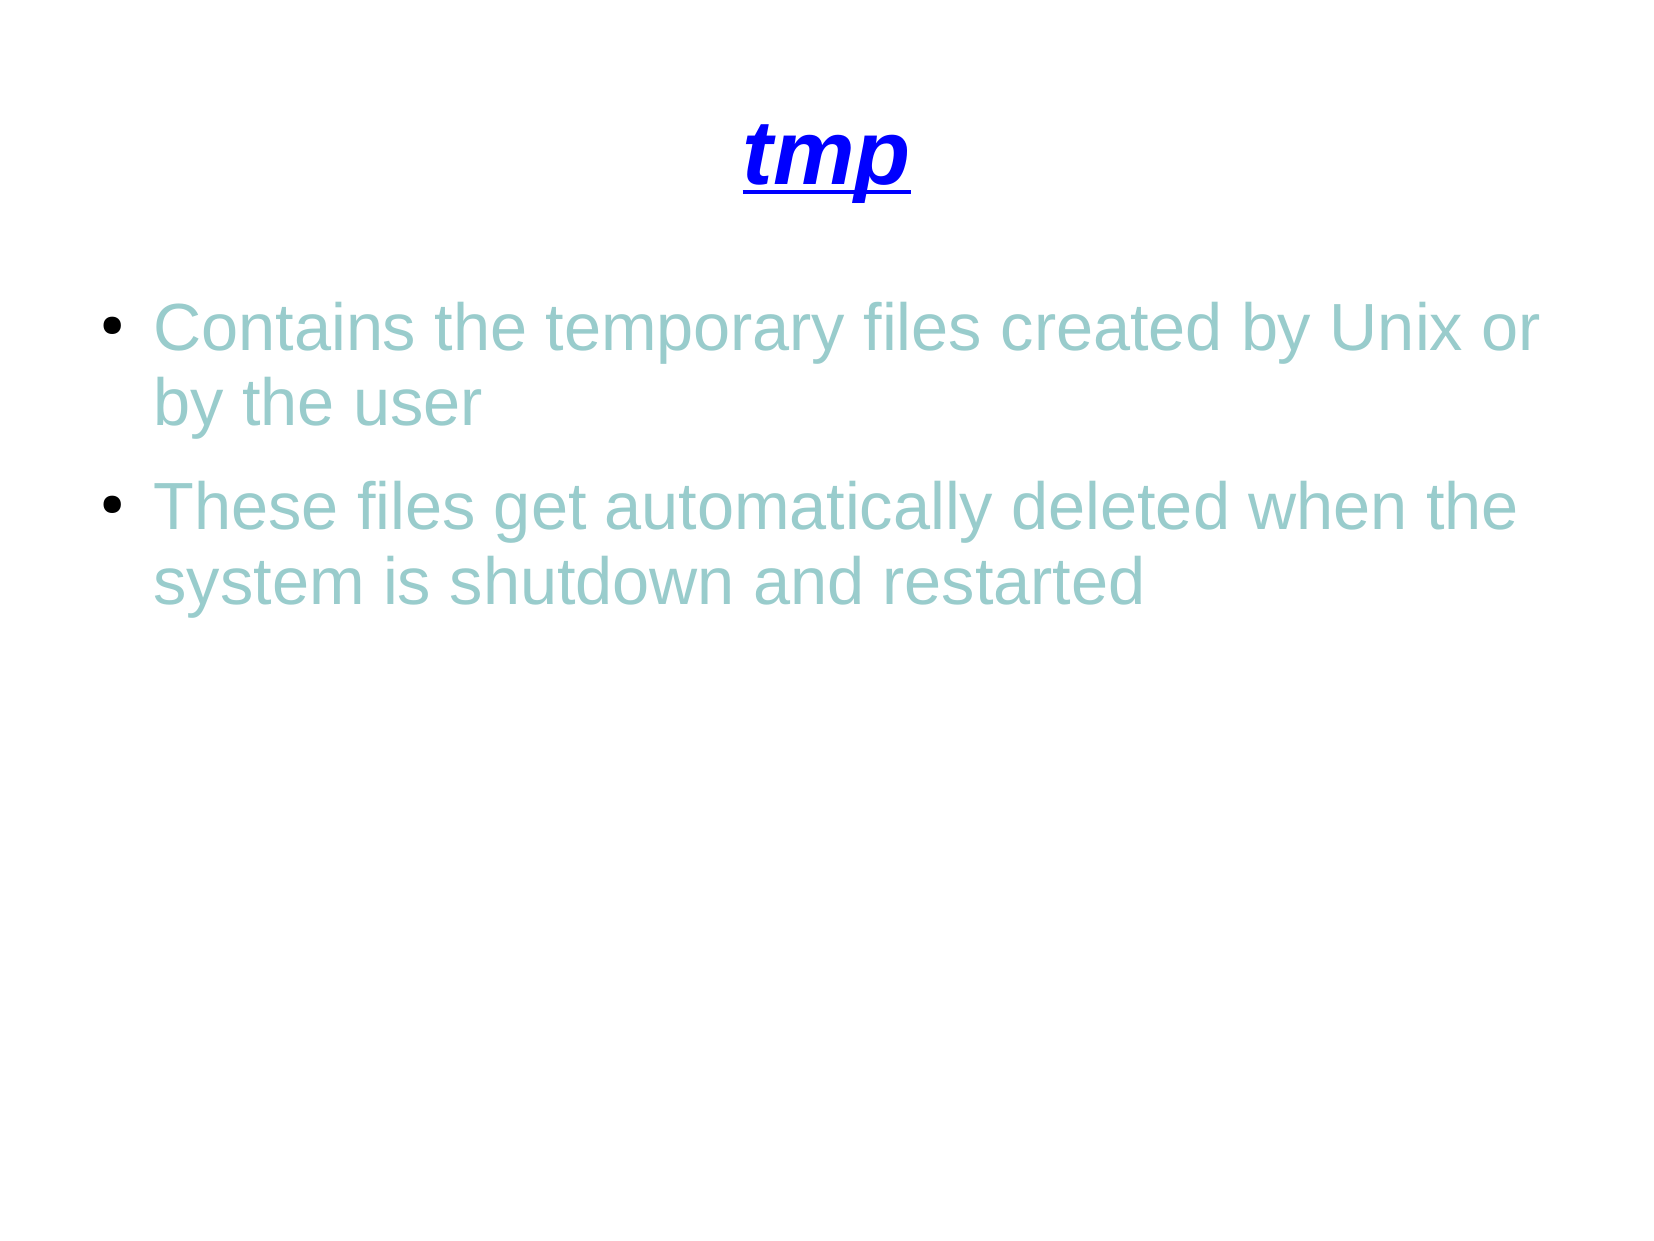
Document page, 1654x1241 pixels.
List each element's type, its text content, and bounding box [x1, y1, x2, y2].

title tmp [82, 49, 1571, 257]
list Contains the temporary files created by Unix or by the user These files get automatically deleted when the system is shutdown and restarted [82, 290, 1571, 1010]
